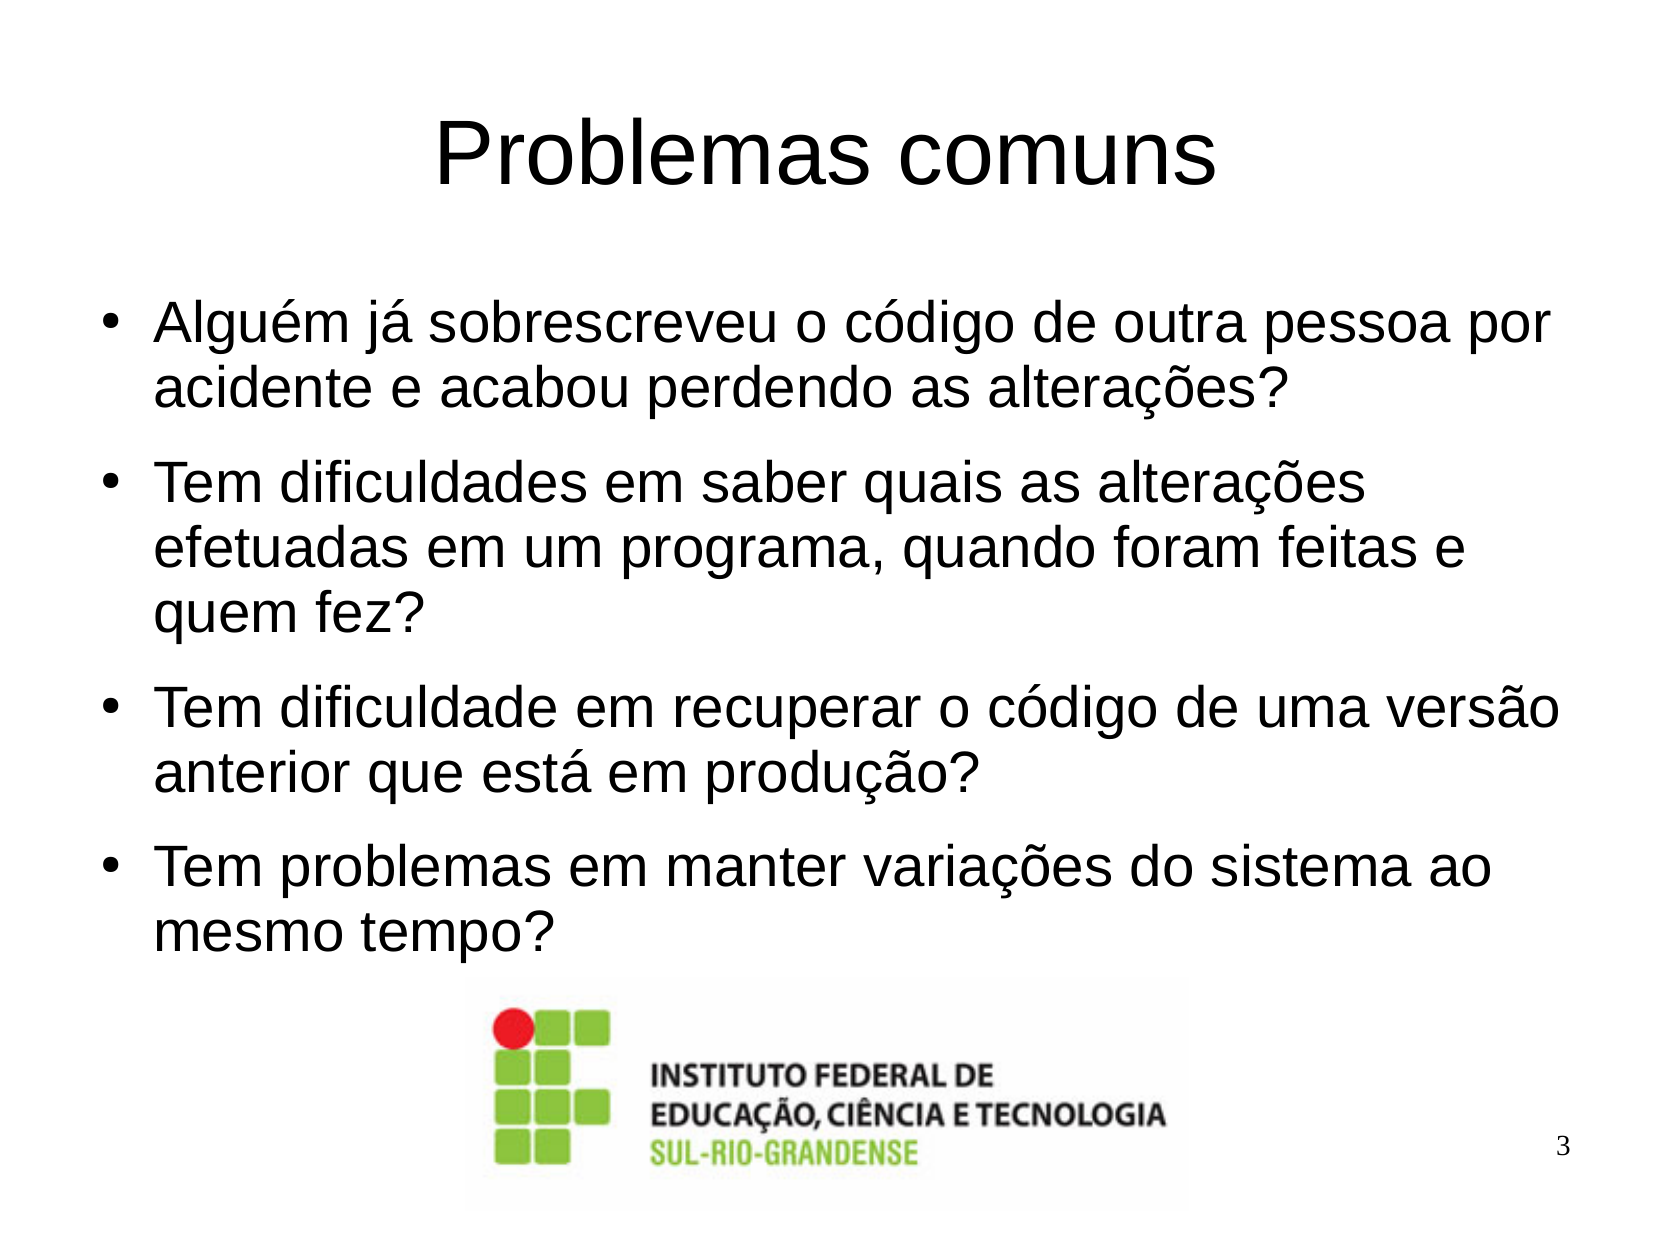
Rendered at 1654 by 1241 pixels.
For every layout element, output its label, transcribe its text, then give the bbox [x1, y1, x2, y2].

list Alguém já sobrescreveu o código de outra pessoa por acidente e acabou perdendo as alterações? Tem dificuldades em saber quais as alterações efetuadas em um programa, quando foram feitas e quem fez? Tem dificuldade em recuperar o código de uma versão anterior que está em produção? Tem problemas em manter variações do sistema ao mesmo tempo? [82, 290, 1571, 1094]
picture [465, 1094, 1189, 1211]
title Problemas comuns [82, 56, 1571, 250]
